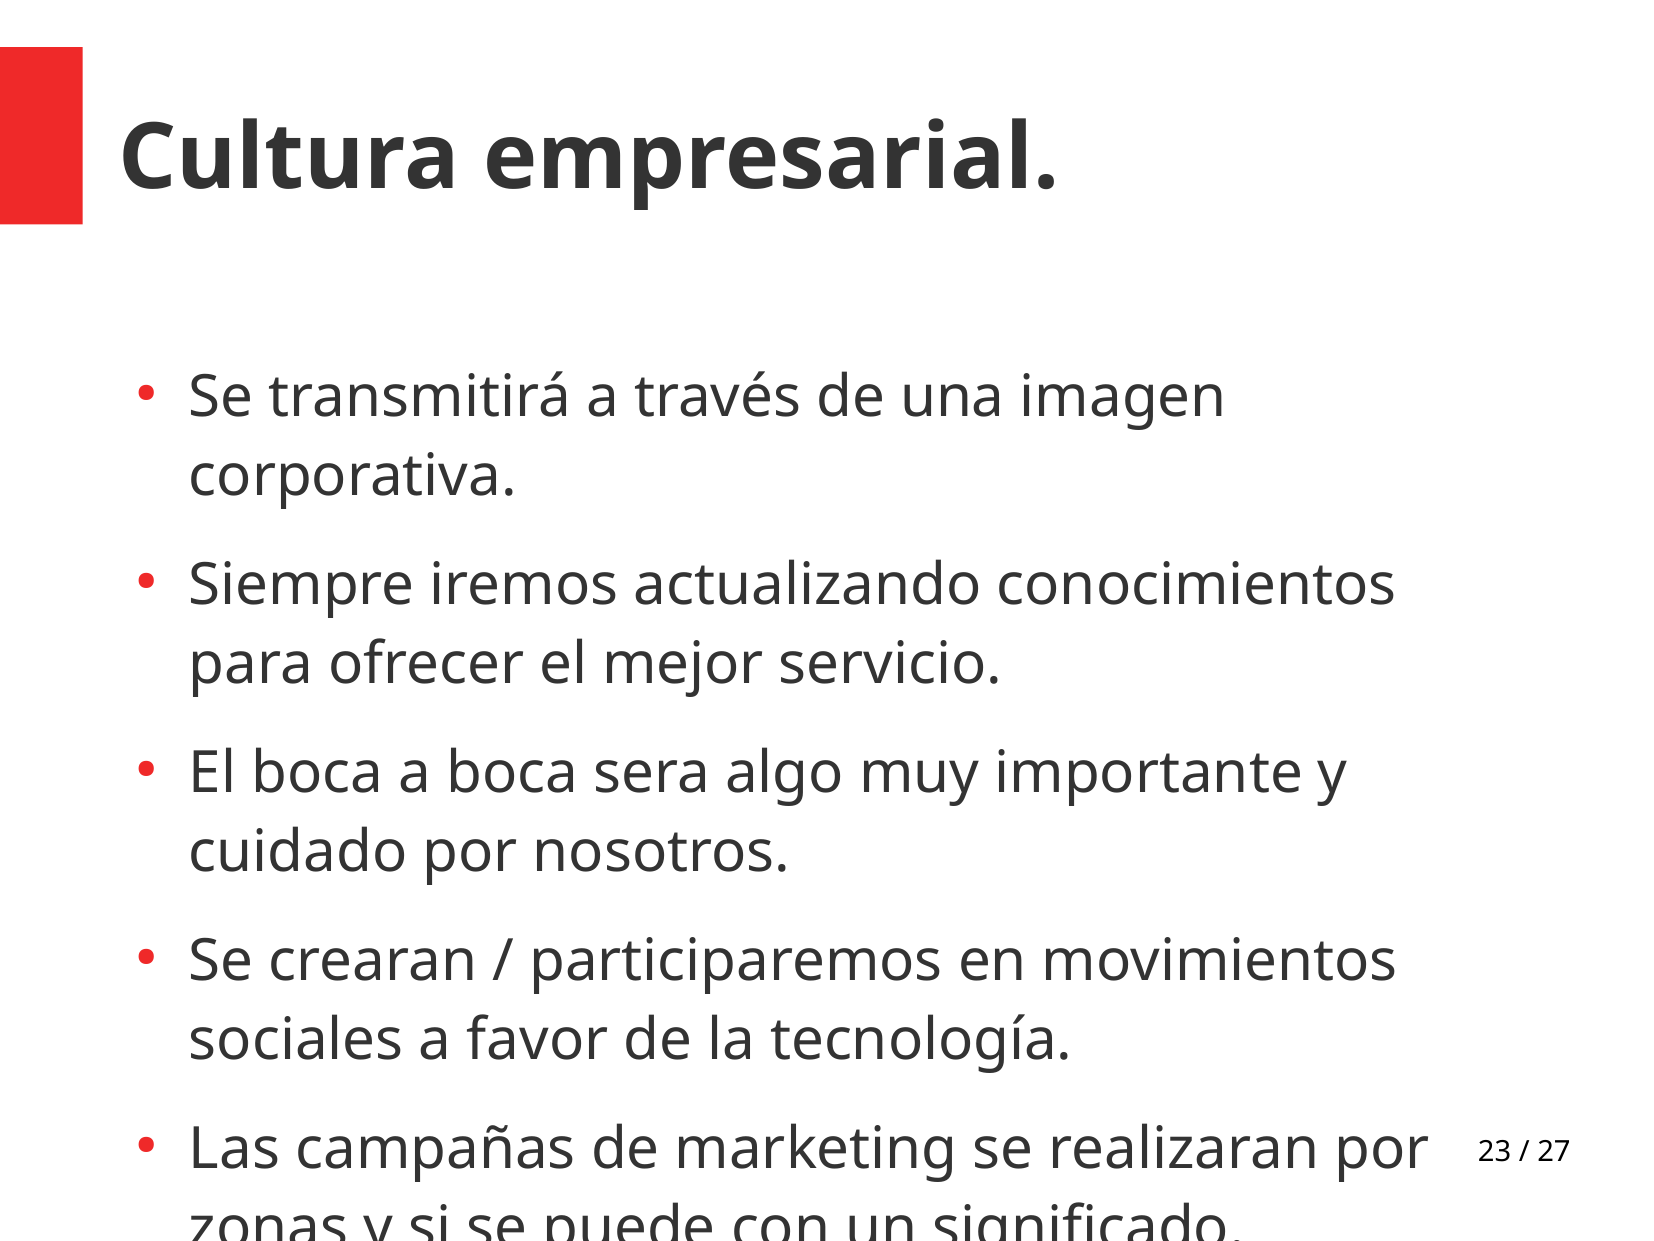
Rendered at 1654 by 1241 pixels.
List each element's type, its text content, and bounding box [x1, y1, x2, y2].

list Se transmitirá a través de una imagen corporativa. Siempre iremos actualizando conocimientos para ofrecer el mejor servicio. El boca a boca sera algo muy importante y cuidado por nosotros. Se crearan / participaremos en movimientos sociales a favor de la tecnología. Las campañas de marketing se realizaran por zonas y si se puede con un significado. [118, 354, 1536, 1074]
title Cultura empresarial. [118, 49, 1571, 257]
